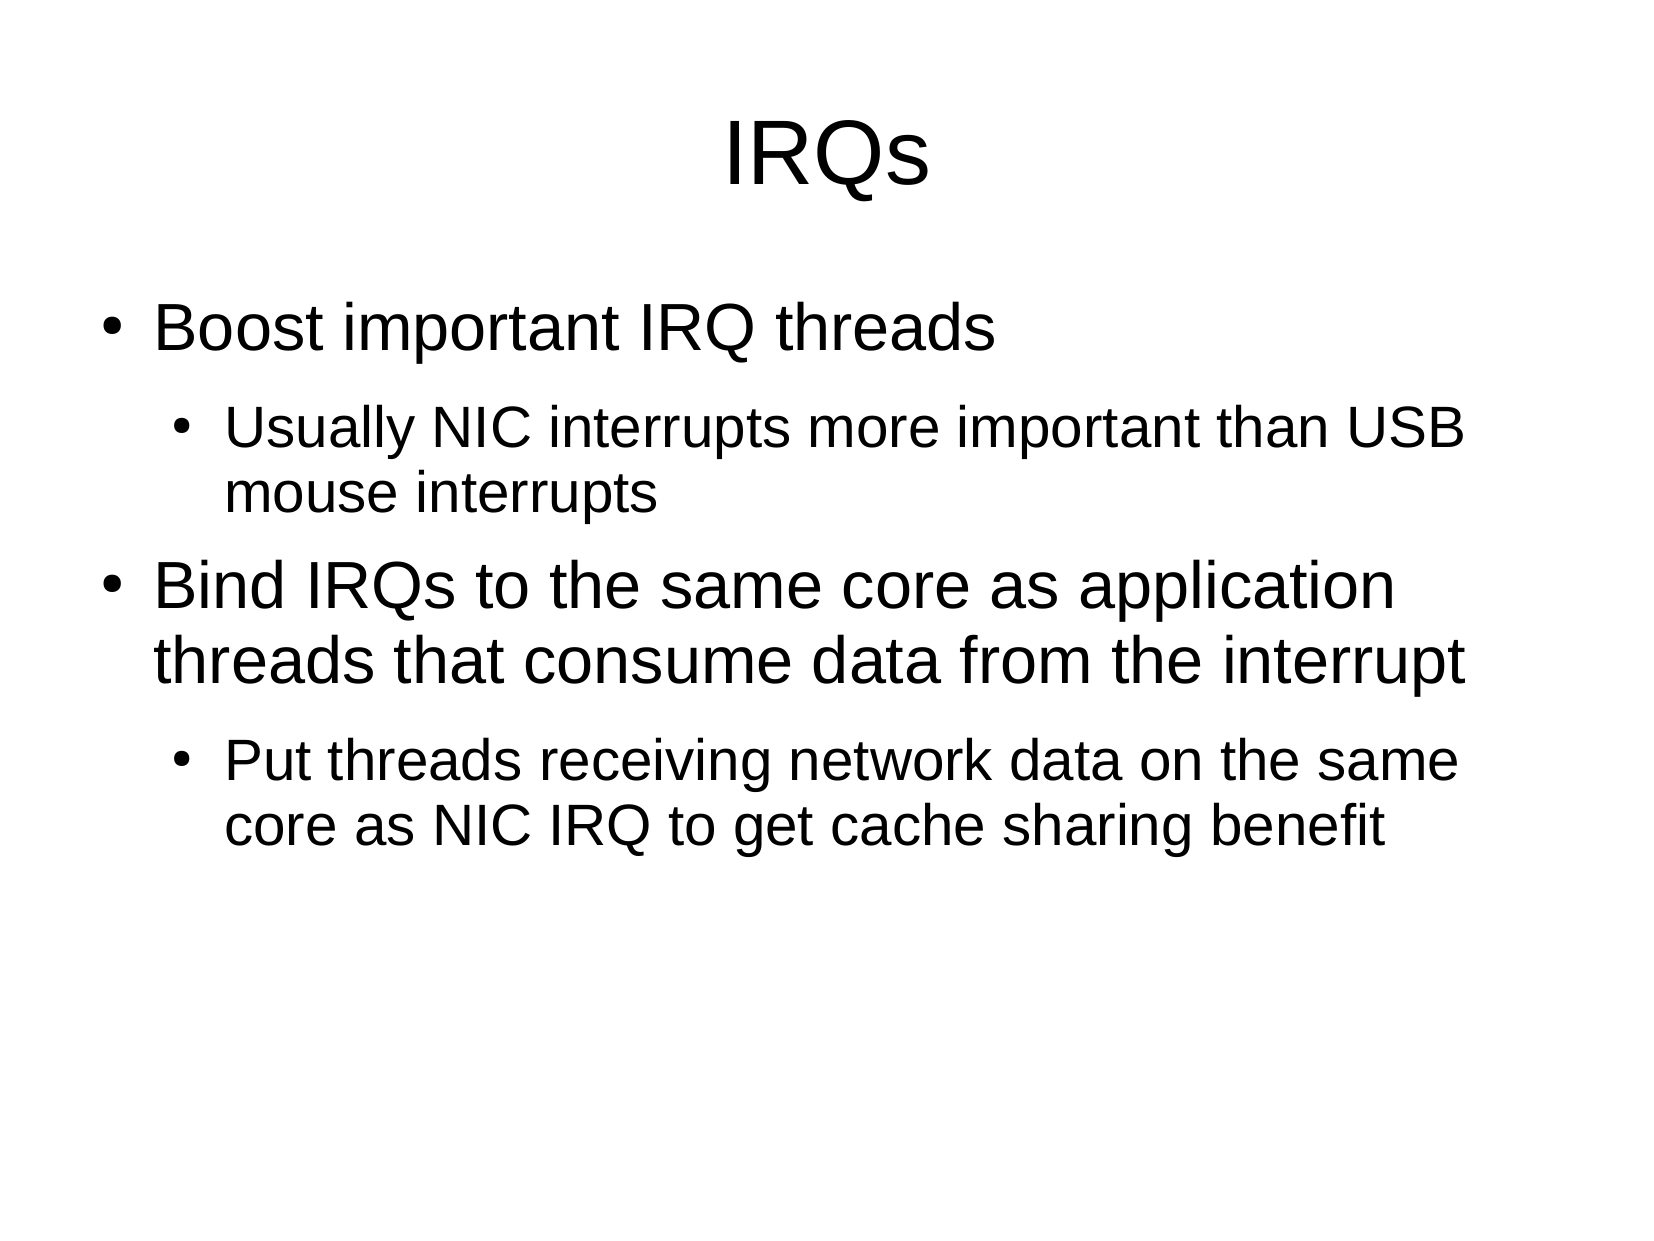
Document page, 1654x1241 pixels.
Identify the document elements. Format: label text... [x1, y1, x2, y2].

list Boost important IRQ threads Usually NIC interrupts more important than USB mouse interrupts Bind IRQs to the same core as application threads that consume data from the interrupt Put threads receiving network data on the same core as NIC IRQ to get cache sharing benefit [82, 290, 1571, 1094]
title IRQs [82, 56, 1571, 250]
